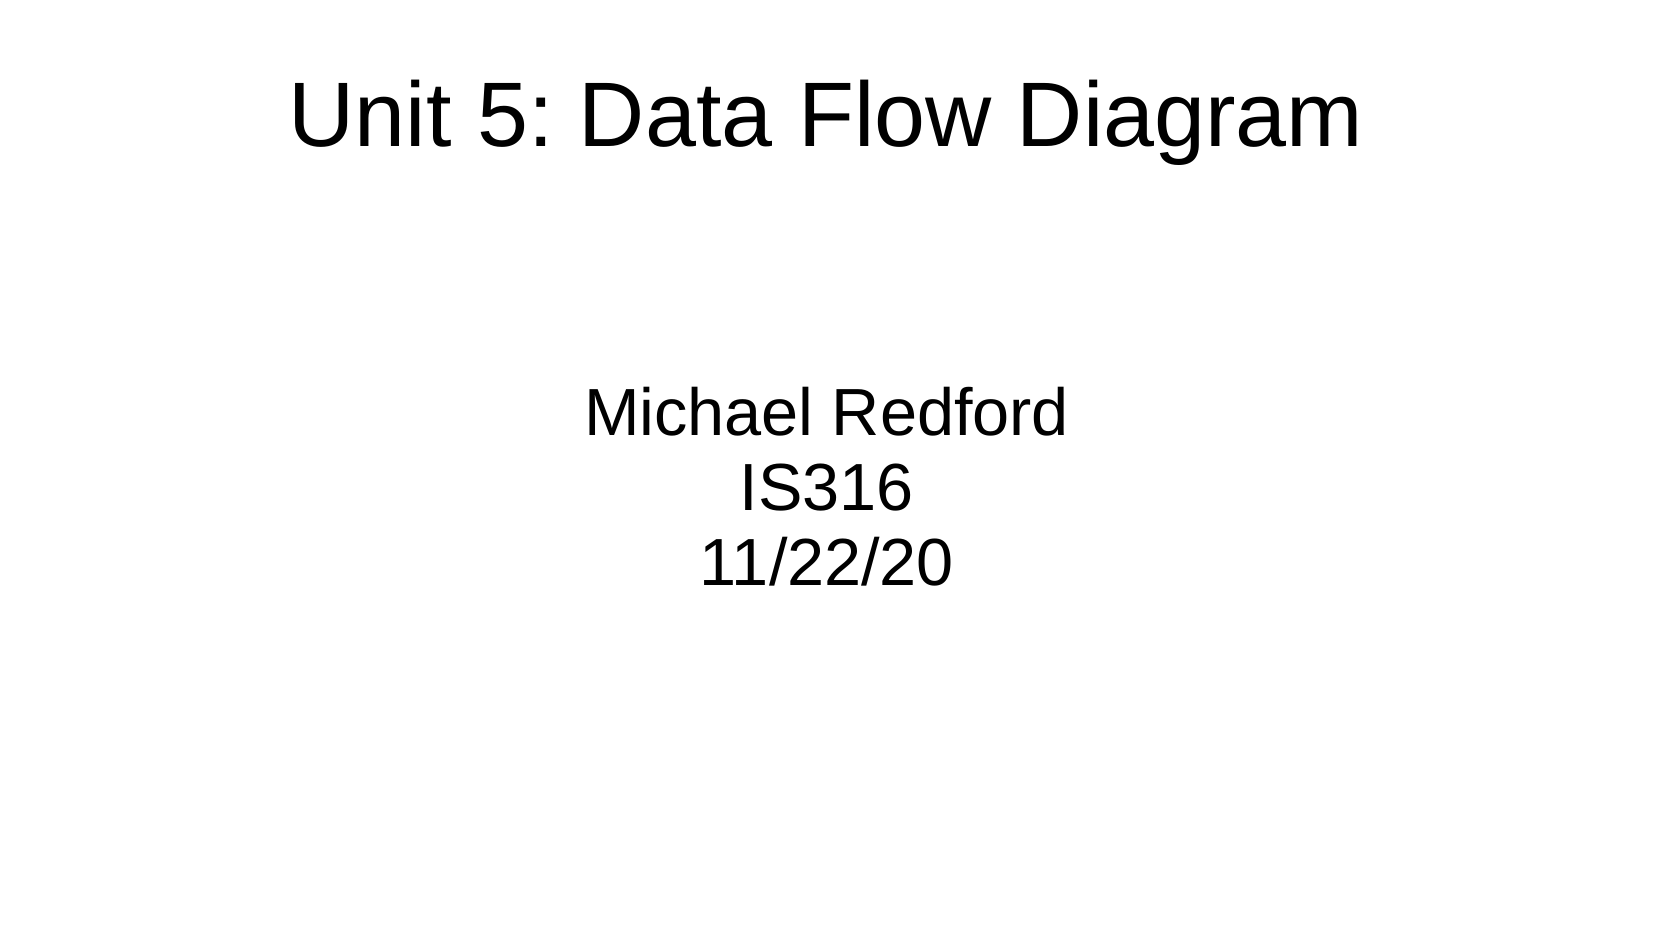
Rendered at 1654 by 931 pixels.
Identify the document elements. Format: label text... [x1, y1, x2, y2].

subtitle Michael Redford IS316 11/22/20 [82, 217, 1571, 758]
title Unit 5: Data Flow Diagram [82, 37, 1571, 193]
